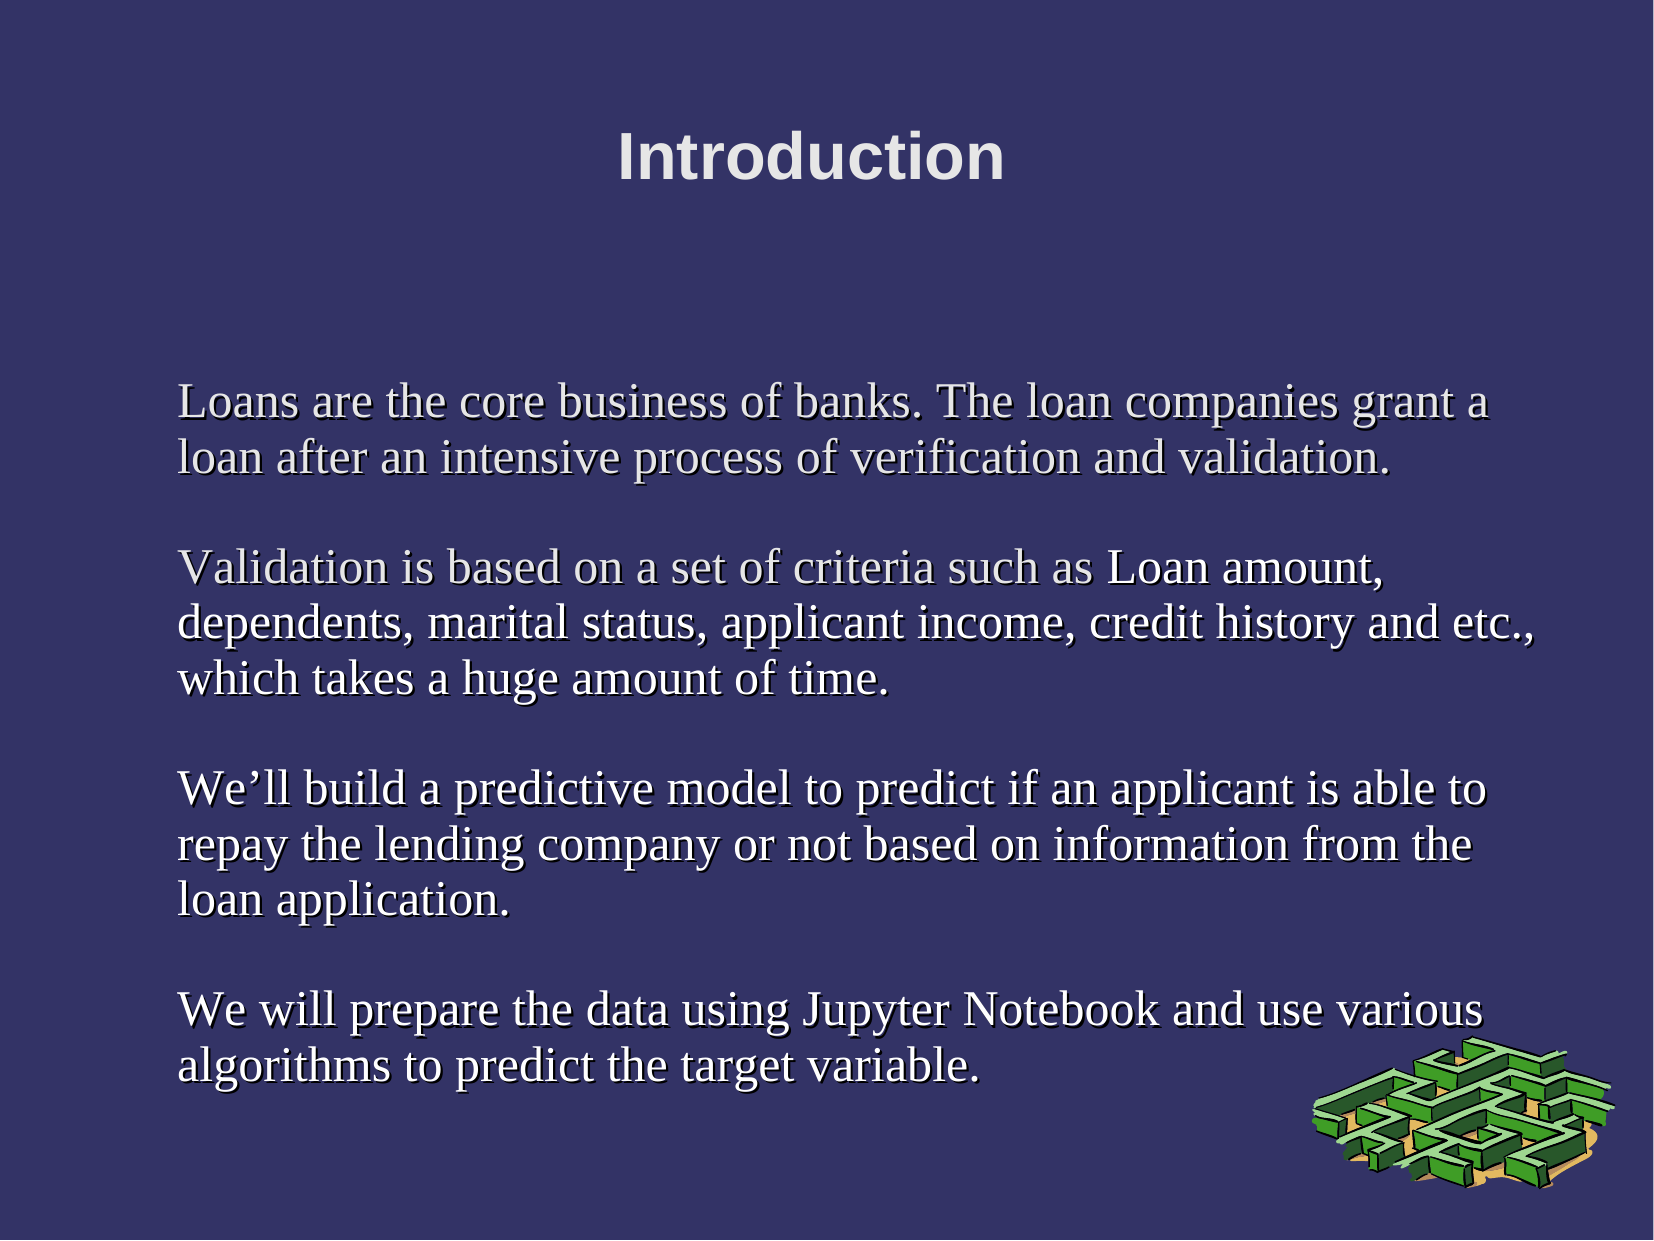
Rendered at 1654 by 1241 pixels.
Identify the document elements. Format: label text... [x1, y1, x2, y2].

title Introduction [106, 52, 1519, 260]
subtitle Loans are the core business of banks. The loan companies grant a loan after an intensive process of verification and validation. Validation is based on a set of criteria such as Loan amount, dependents, marital status, applicant income, credit history and etc., which takes a huge amount of time. We’ll build a predictive model to predict if an applicant is able to repay the lending company or not based on information from the loan application. We will prepare the data using Jupyter Notebook and use various algorithms to predict the target variable. [177, 140, 1568, 1241]
